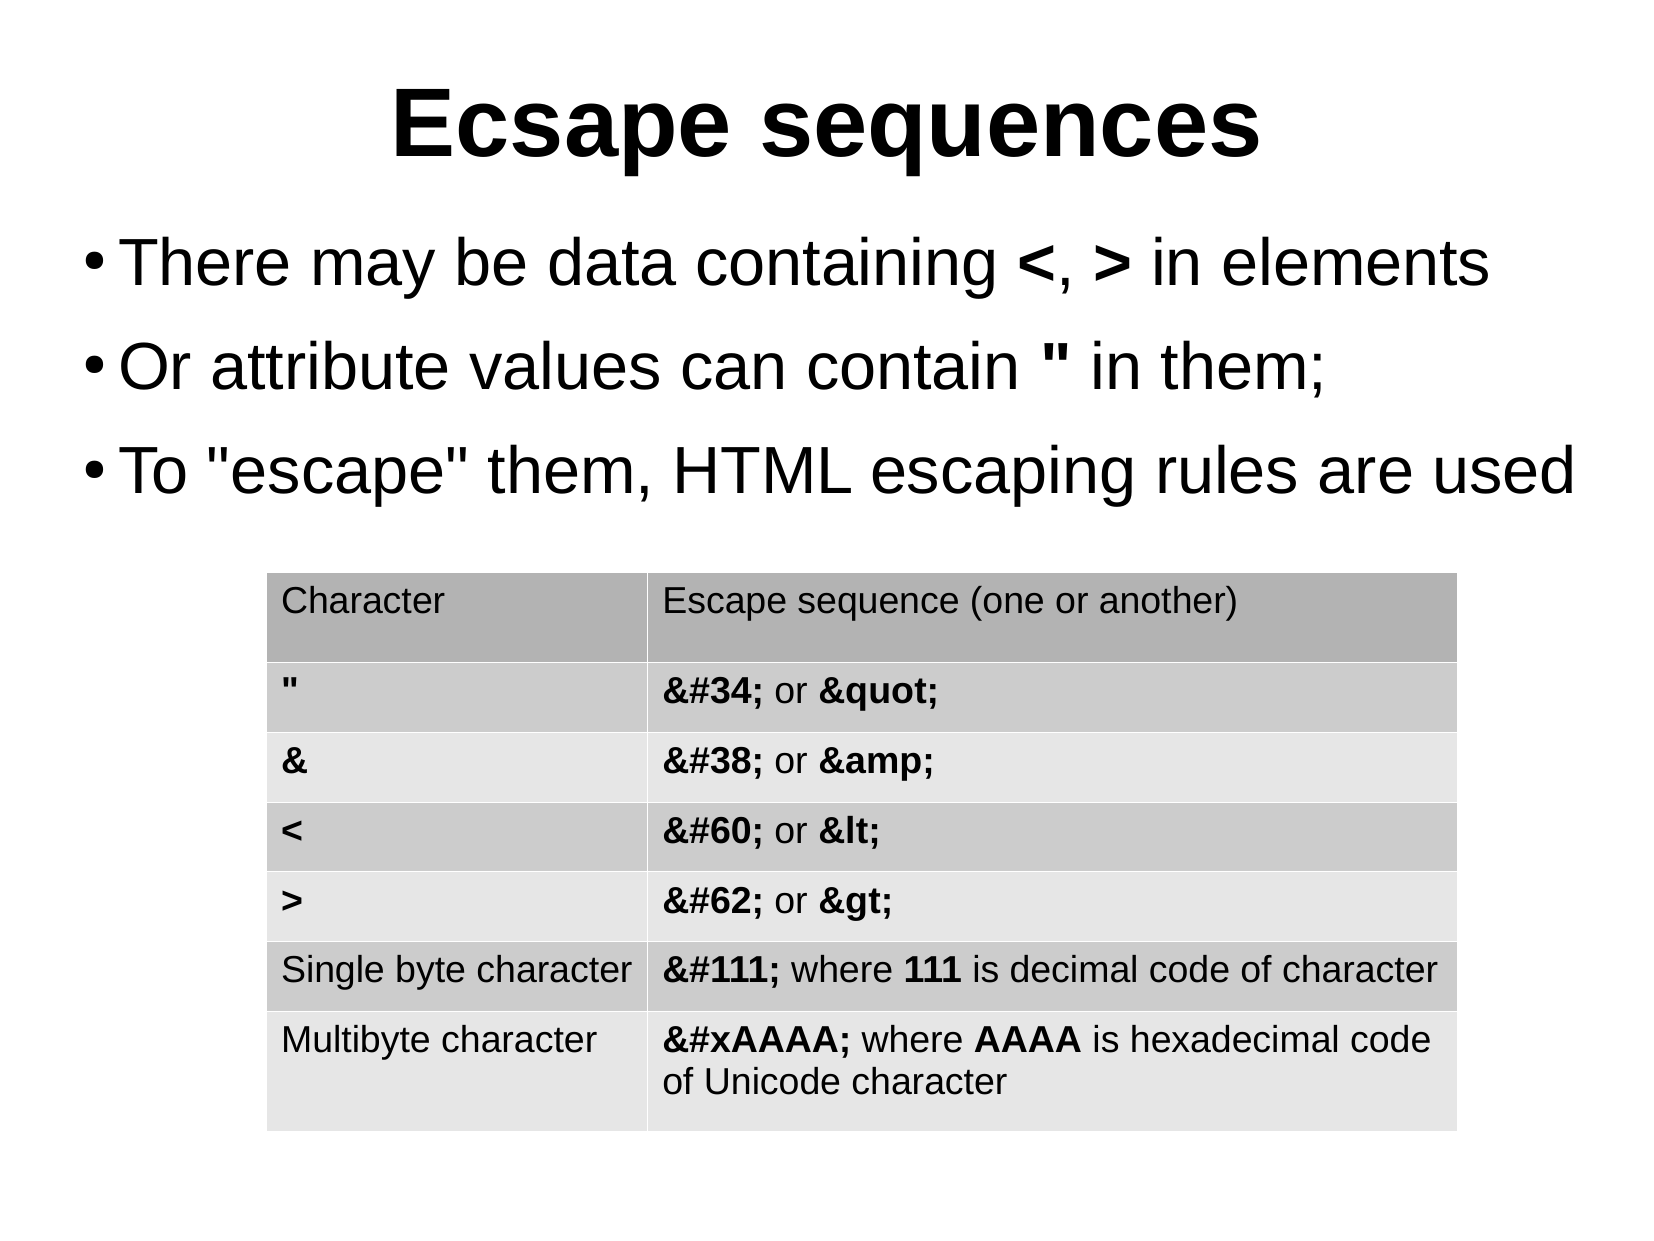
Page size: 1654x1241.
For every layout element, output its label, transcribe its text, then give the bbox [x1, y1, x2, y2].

table_cell & [267, 733, 647, 802]
table_cell < [267, 803, 647, 871]
title Ecsape sequences [82, 49, 1571, 196]
table_header Escape sequence (one or another) [648, 573, 1457, 662]
table_cell " [267, 663, 647, 732]
table_cell &#38; or &amp; [648, 733, 1457, 802]
table_cell &#111; where 111 is decimal code of character [648, 942, 1457, 1011]
table_cell &#xAAAA; where AAAA is hexadecimal code of Unicode character [648, 1012, 1457, 1131]
table_cell &#34; or &quot; [648, 663, 1457, 732]
table_cell Multibyte character [267, 1012, 647, 1131]
table_cell > [267, 872, 647, 941]
table_cell Single byte character [267, 942, 647, 1011]
table_header Character [267, 573, 647, 662]
list There may be data containing <, > in elements Or attribute values can contain " in them; To "escape" them, HTML escaping rules are used [82, 225, 1583, 579]
table_cell &#60; or &lt; [648, 803, 1457, 871]
table_cell &#62; or &gt; [648, 872, 1457, 941]
